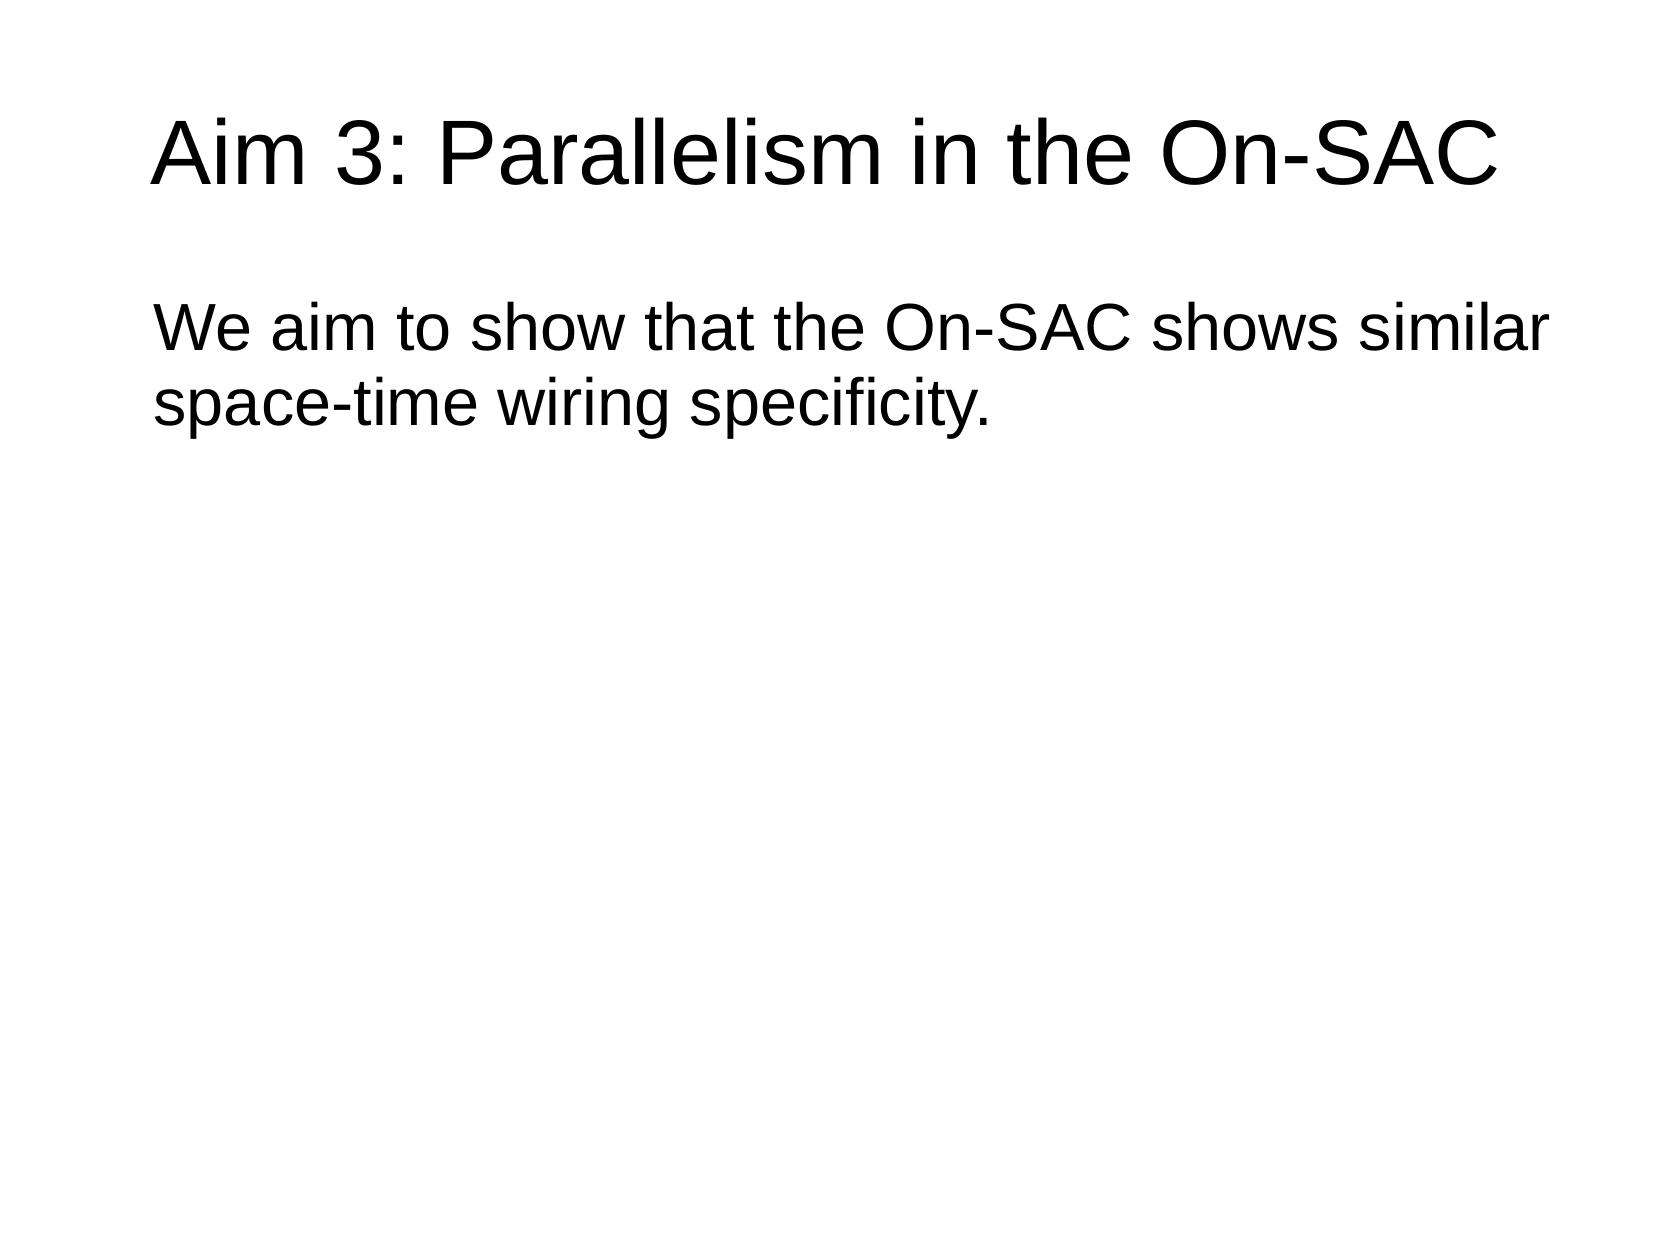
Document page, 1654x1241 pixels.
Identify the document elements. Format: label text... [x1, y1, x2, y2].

list We aim to show that the On-SAC shows similar space-time wiring specificity. [82, 290, 1571, 1109]
title Aim 3: Parallelism in the On-SAC [82, 49, 1571, 257]
